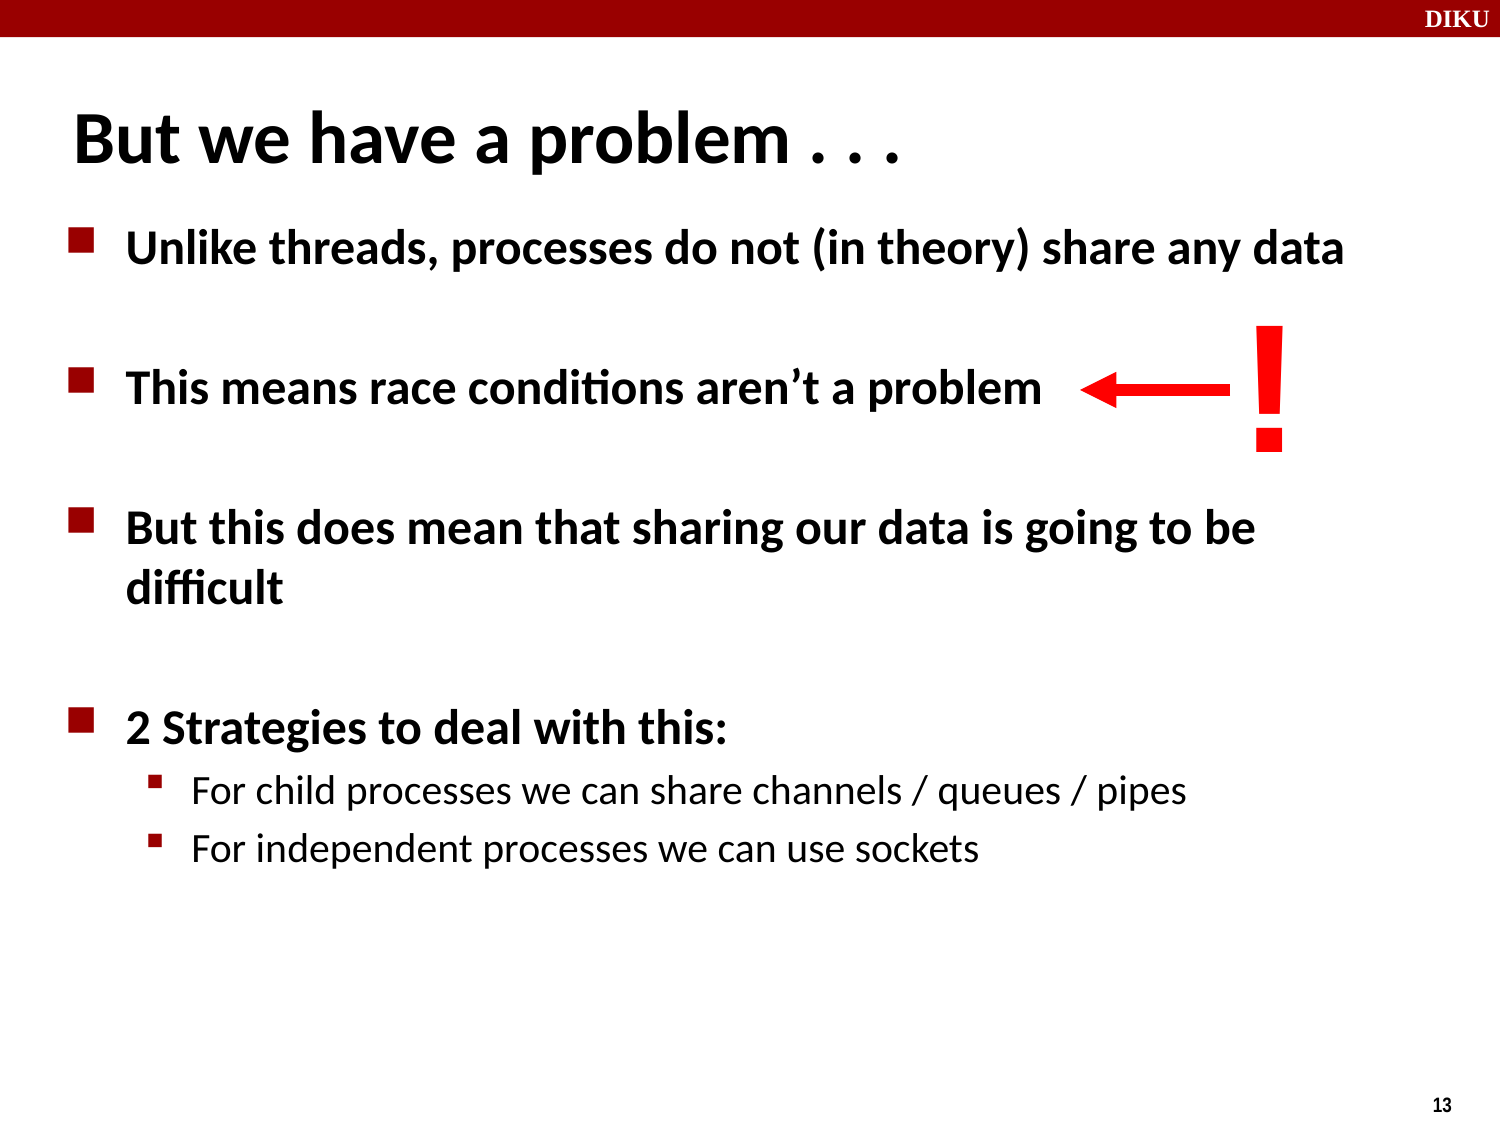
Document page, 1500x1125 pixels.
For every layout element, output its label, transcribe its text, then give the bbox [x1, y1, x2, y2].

text_box But we have a problem . . . [58, 71, 1304, 197]
text_box Unlike threads, processes do not (in theory) share any data This means race conditions aren’t a problem But this does mean that sharing our data is going to be difficult 2 Strategies to deal with this: For child processes we can share channels / queues / pipes For independent processes we can use sockets [54, 207, 1400, 1023]
text_box ! [1225, 279, 1351, 499]
